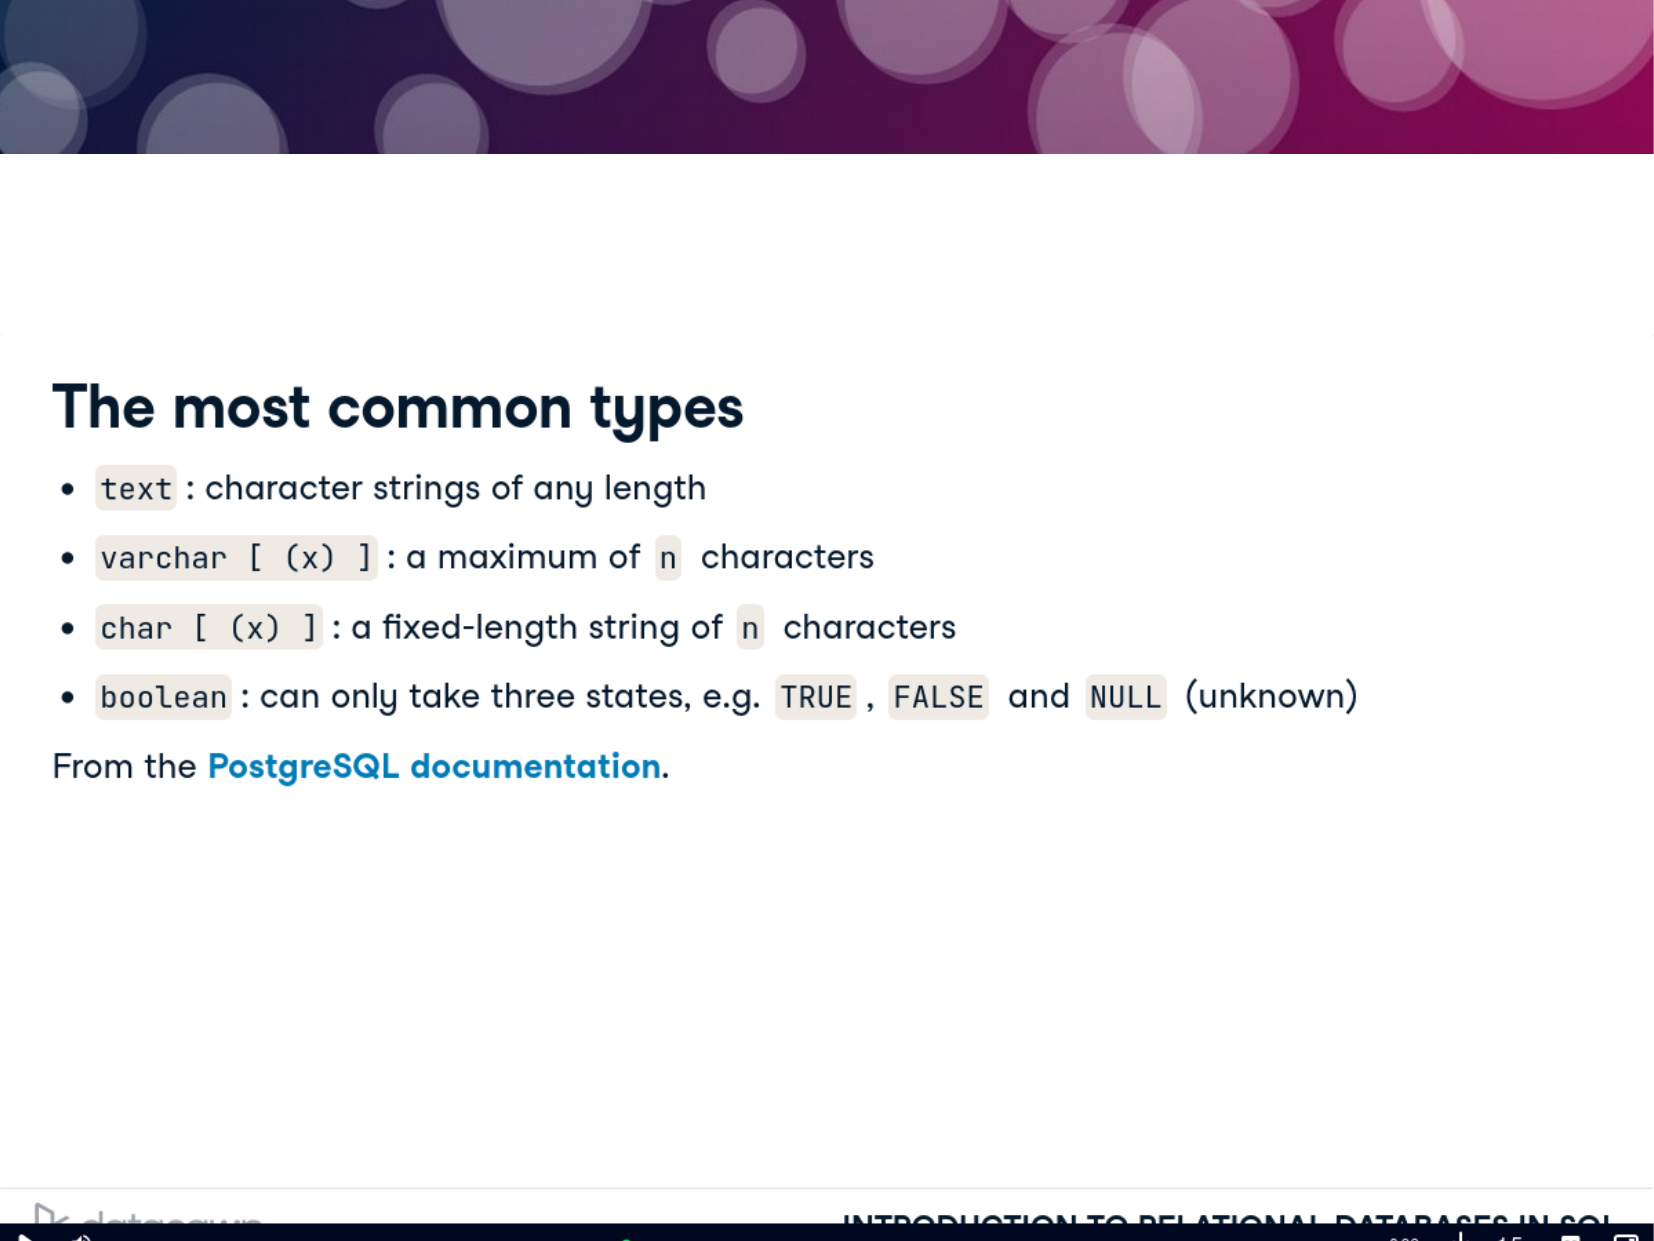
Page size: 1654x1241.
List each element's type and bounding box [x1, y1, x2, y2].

picture [0, 334, 1654, 1241]
